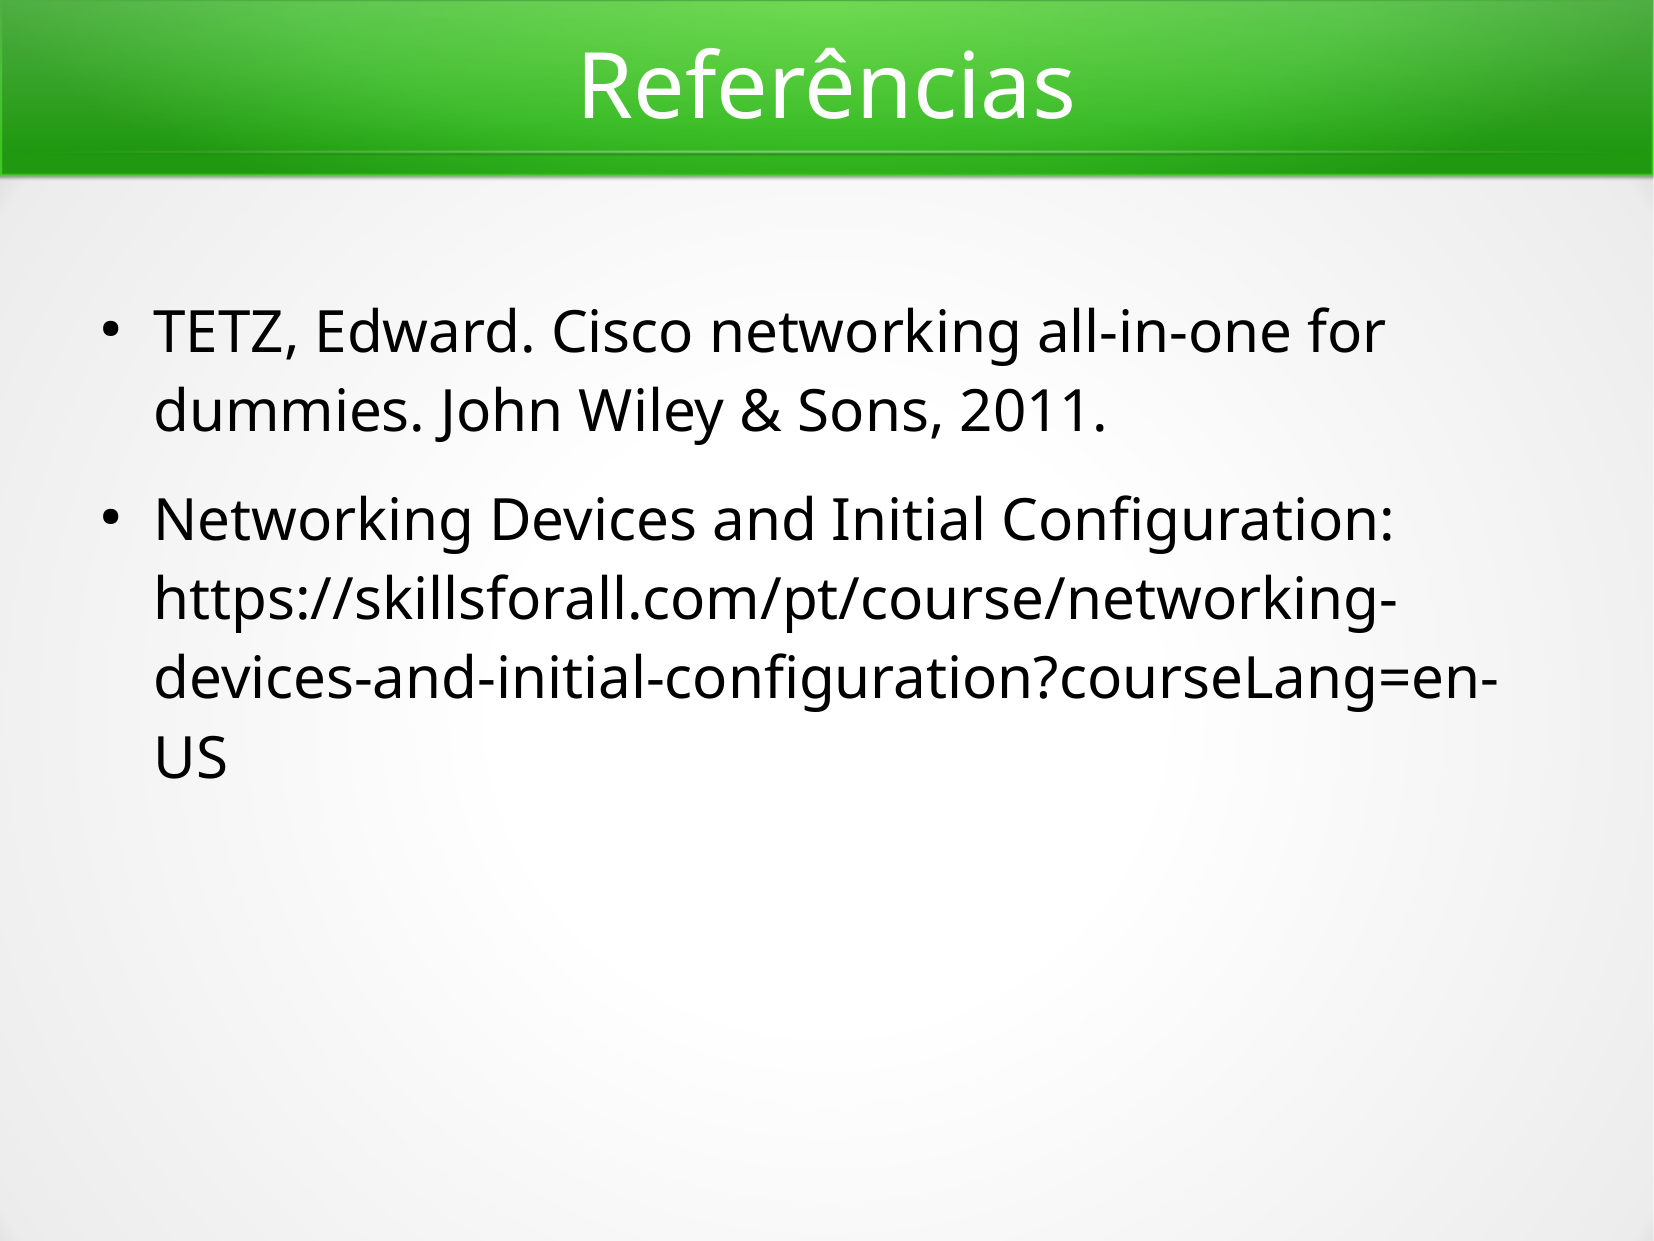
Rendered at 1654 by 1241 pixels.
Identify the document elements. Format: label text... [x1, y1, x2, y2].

title Referências [82, 11, 1571, 154]
list TETZ, Edward. Cisco networking all-in-one for dummies. John Wiley & Sons, 2011. Networking Devices and Initial Configuration: https://skillsforall.com/pt/course/networking-devices-and-initial-configuration?courseLang=en-US [82, 290, 1571, 1010]
picture [0, 0, 1654, 1241]
